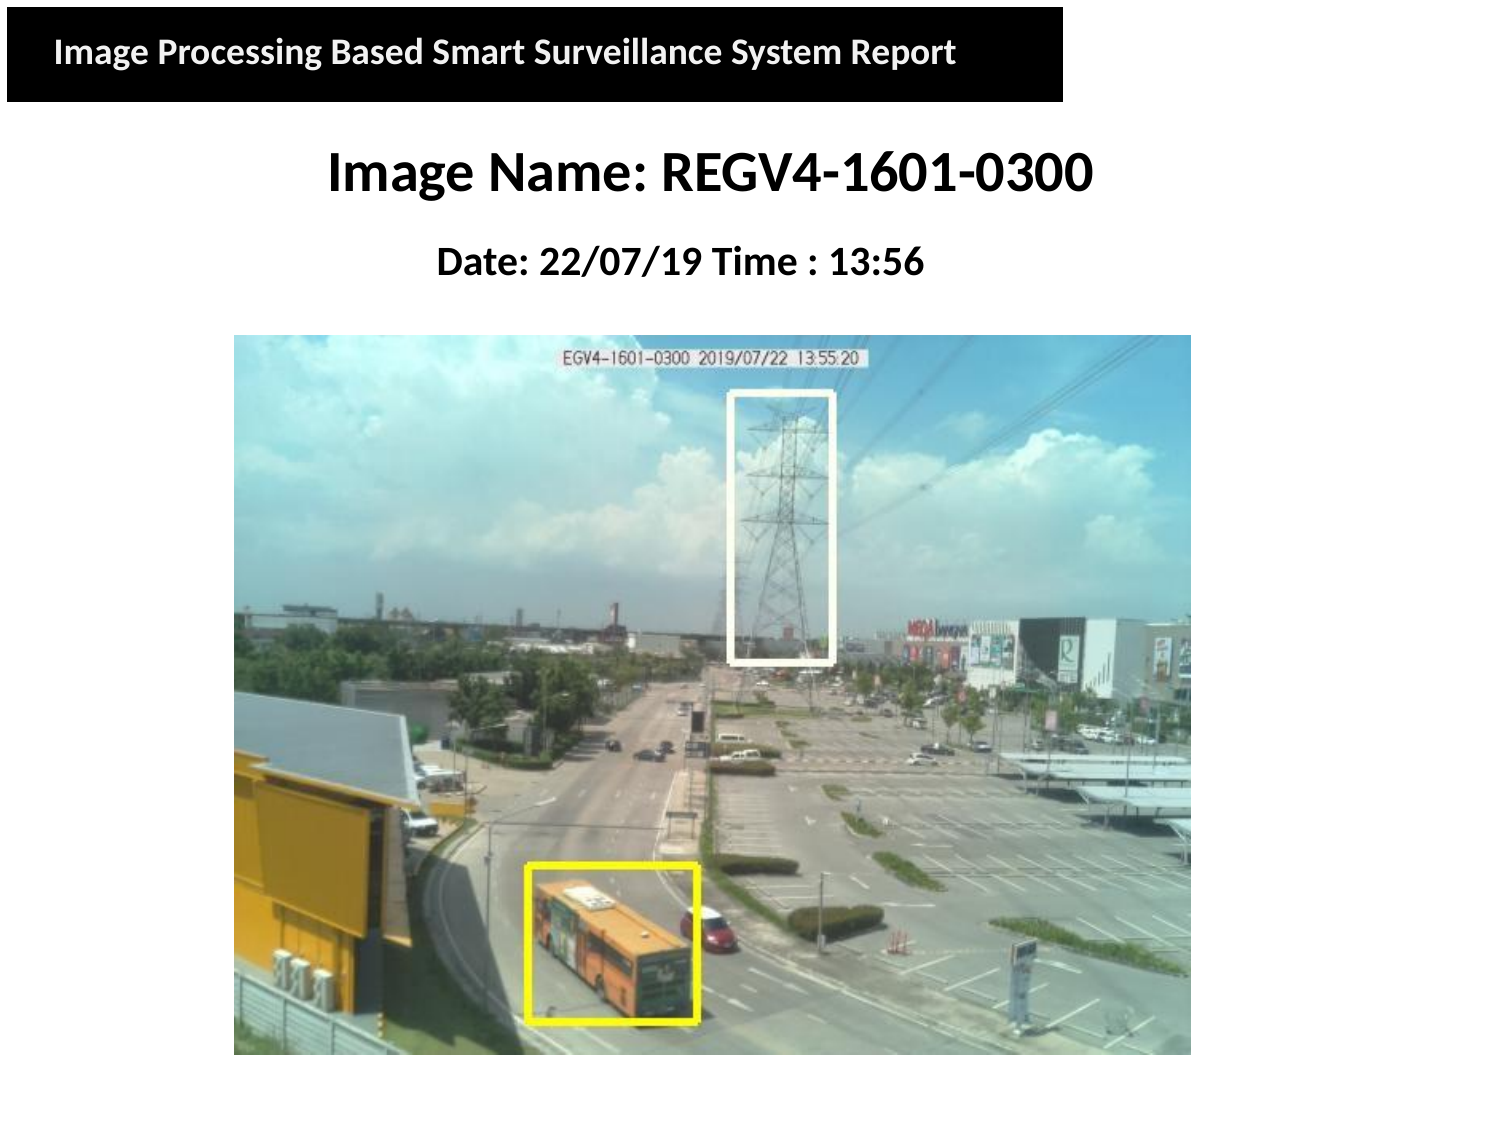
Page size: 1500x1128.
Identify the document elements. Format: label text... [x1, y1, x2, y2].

text_box Image Name: REGV4-1601-0300 [312, 140, 1251, 335]
text_box Image Processing Based Smart Surveillance System Report [39, 23, 977, 180]
picture [234, 335, 1191, 1055]
text_box Date: 22/07/19 Time : 13:56 [421, 234, 1360, 547]
picture [7, 7, 1063, 102]
